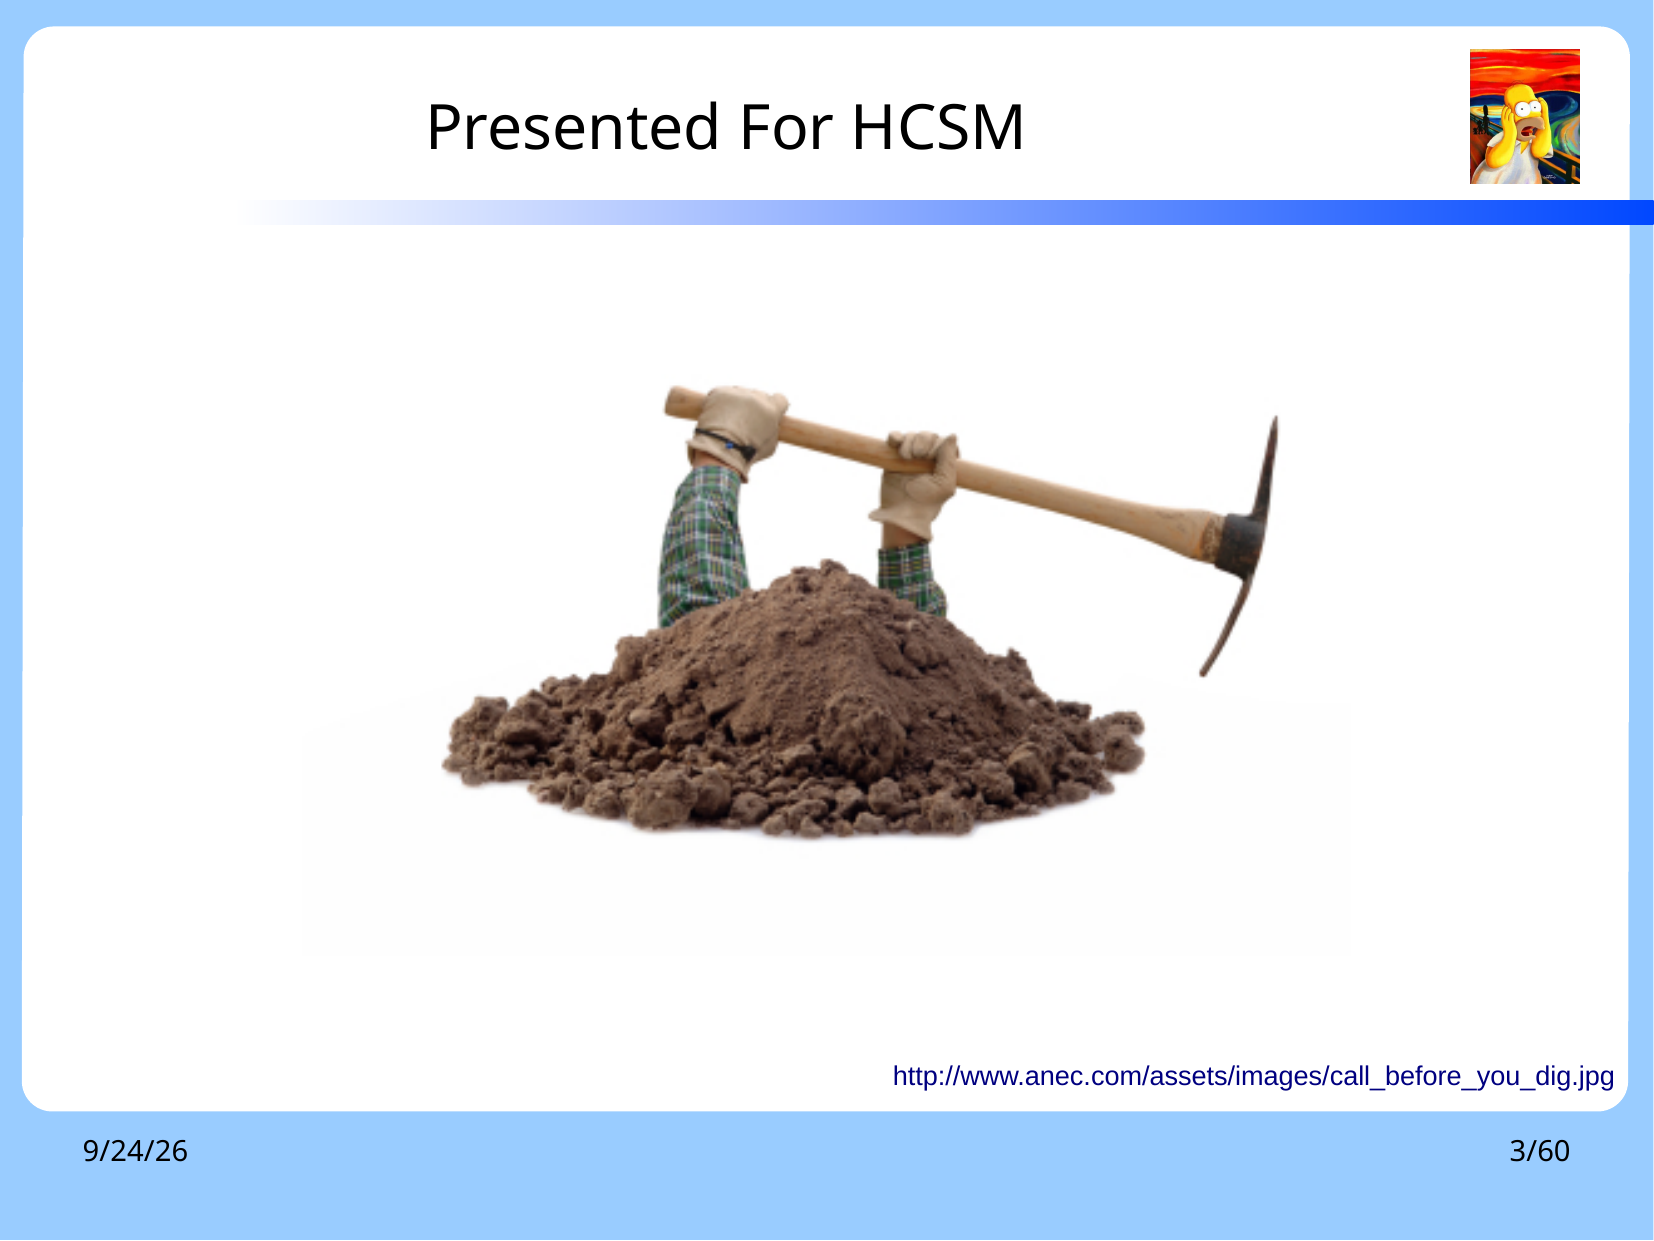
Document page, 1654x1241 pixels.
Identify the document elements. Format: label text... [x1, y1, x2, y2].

title Presented For HCSM [82, 49, 1371, 201]
text_box http://www.anec.com/assets/images/call_before_you_dig.jpg [878, 1053, 1654, 1111]
picture [302, 236, 1351, 956]
picture [1470, 49, 1580, 184]
